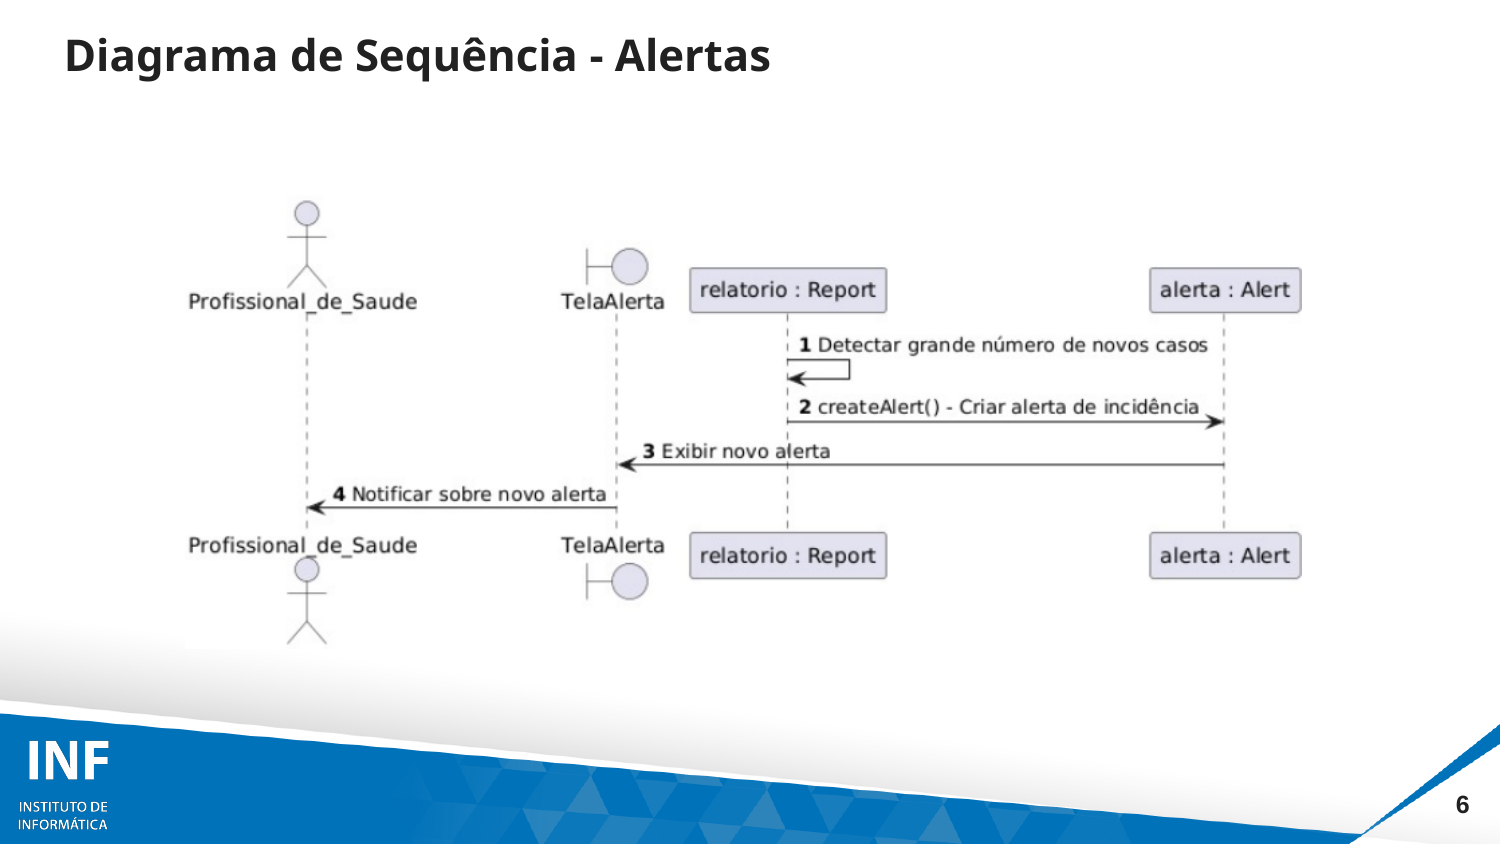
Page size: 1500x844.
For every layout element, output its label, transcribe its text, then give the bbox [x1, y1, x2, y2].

slide_number <number> [1394, 771, 1485, 837]
title Diagrama de Sequência - Alertas [48, 12, 1439, 89]
picture [0, 0, 1500, 844]
